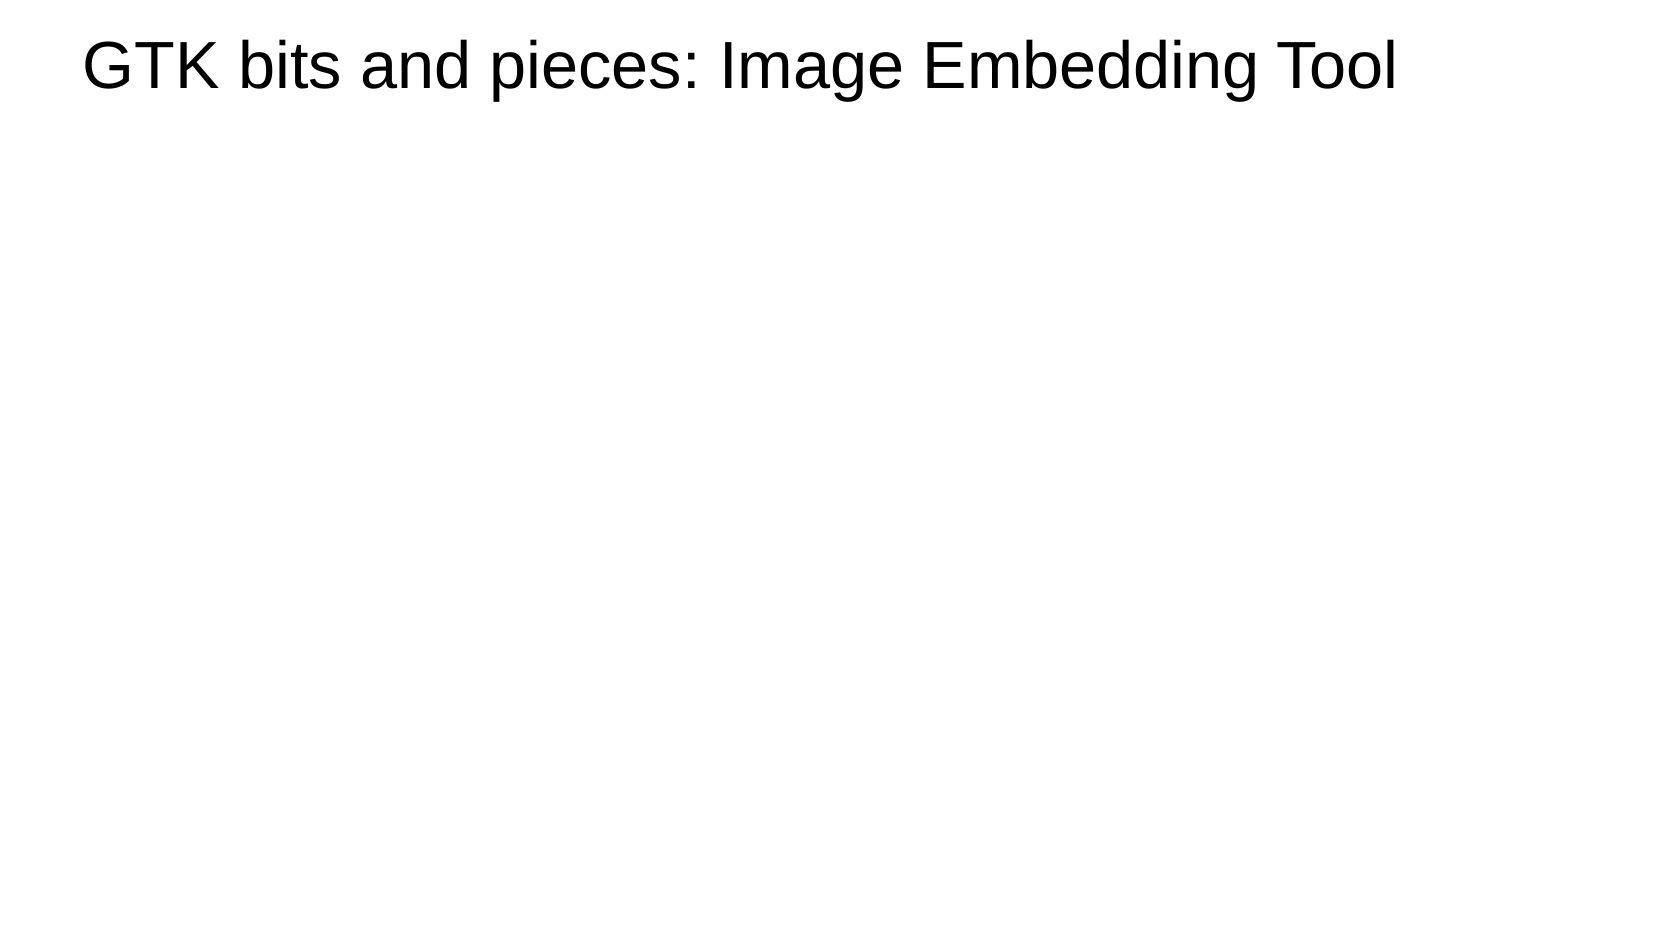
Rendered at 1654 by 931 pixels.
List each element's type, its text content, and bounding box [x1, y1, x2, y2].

title GTK bits and pieces: Image Embedding Tool [82, 28, 1571, 104]
